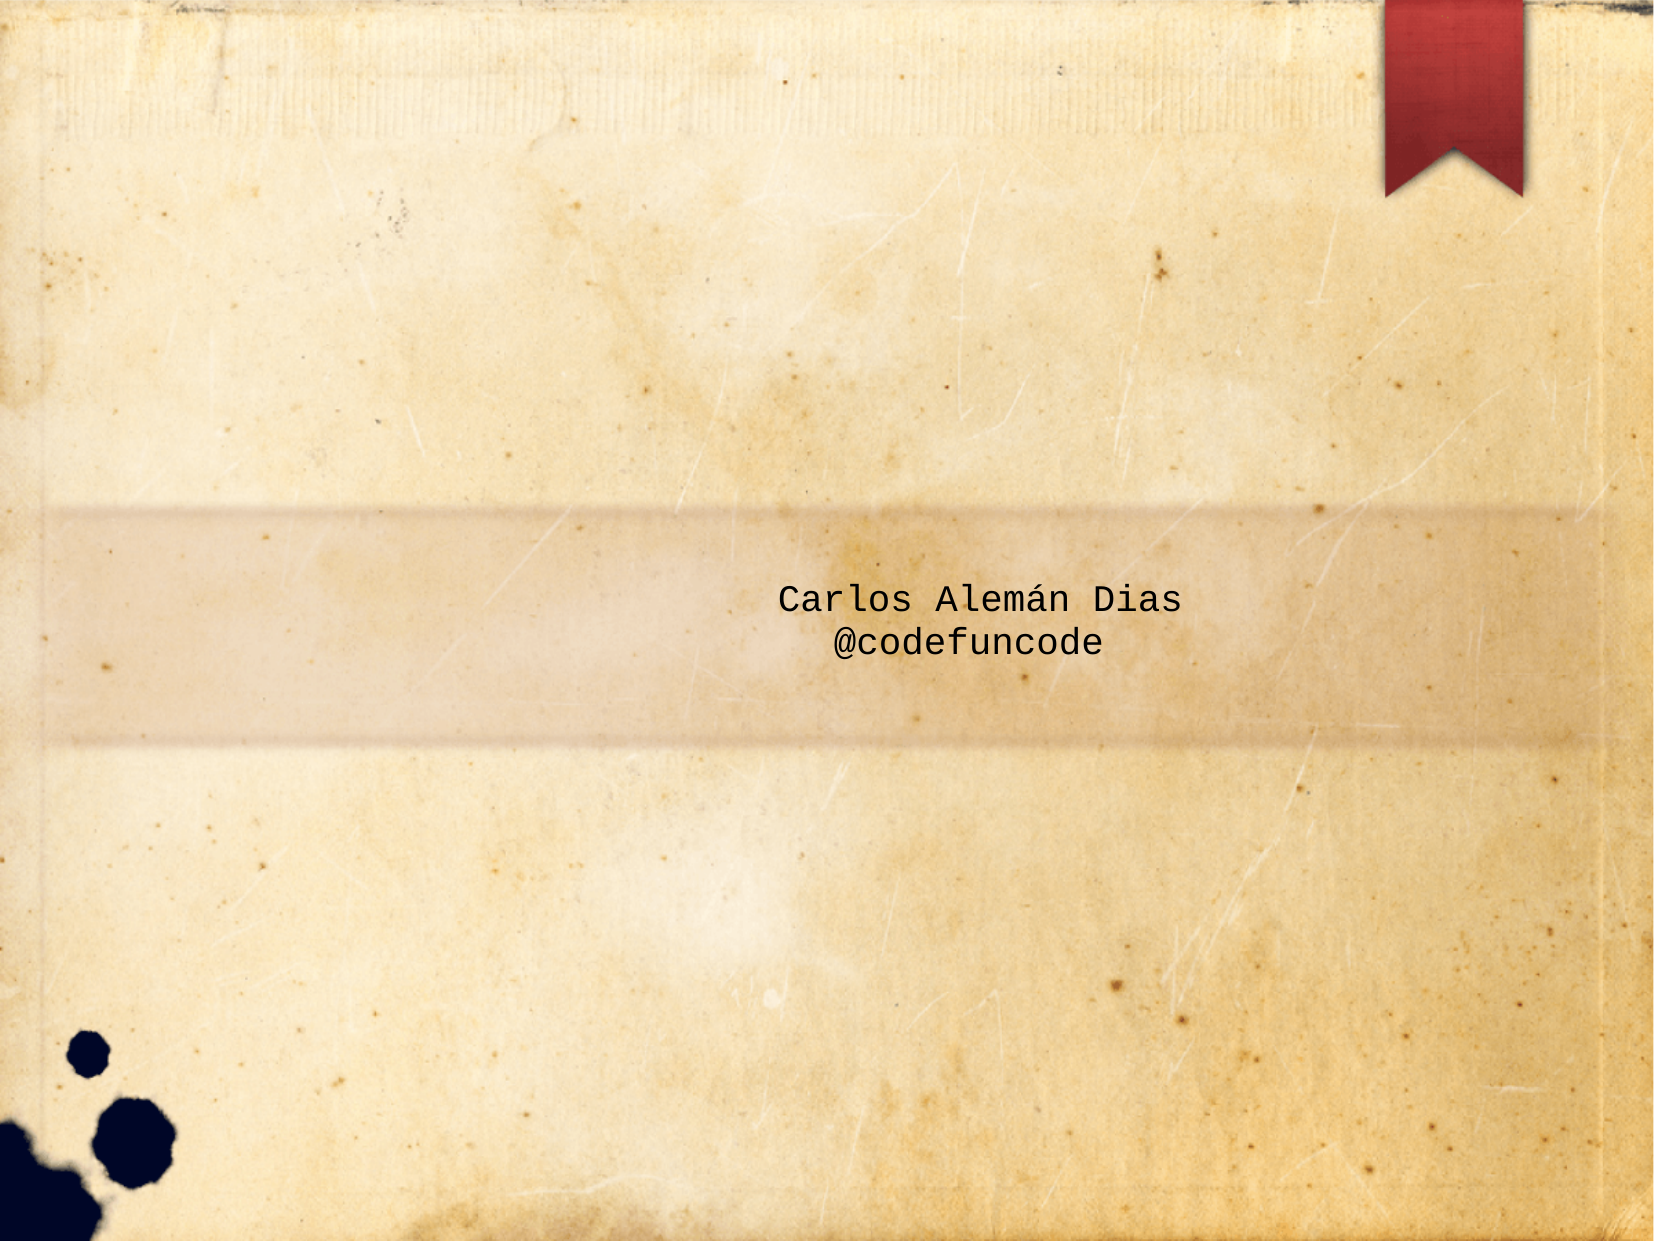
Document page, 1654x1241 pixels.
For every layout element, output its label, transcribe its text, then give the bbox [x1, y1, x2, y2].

picture [0, 0, 1654, 1241]
title Carlos Alemán Dias @codefuncode [431, 519, 1530, 727]
